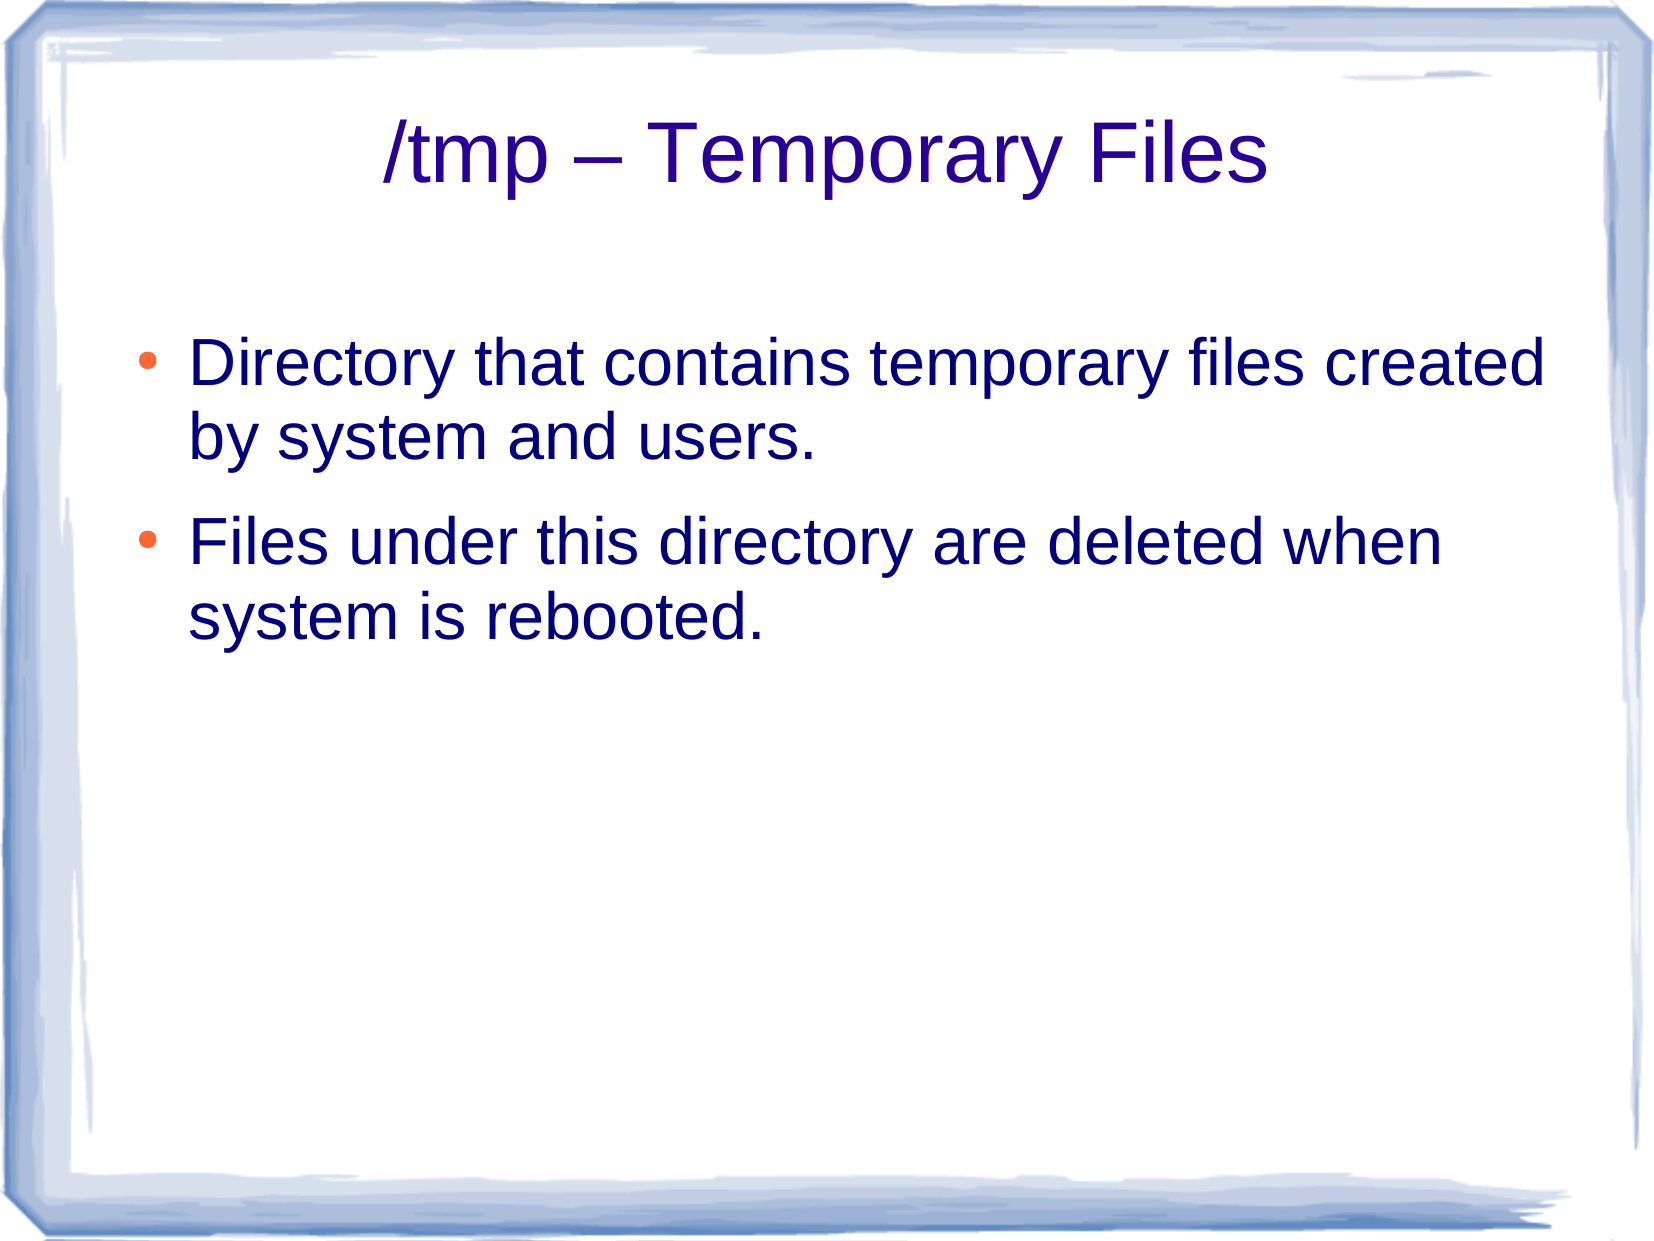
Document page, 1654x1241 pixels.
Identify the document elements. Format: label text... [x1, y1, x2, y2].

picture [0, 0, 1654, 1241]
list Directory that contains temporary files created by system and users. Files under this directory are deleted when system is rebooted. [118, 324, 1571, 1045]
title /tmp – Temporary Files [82, 49, 1571, 257]
